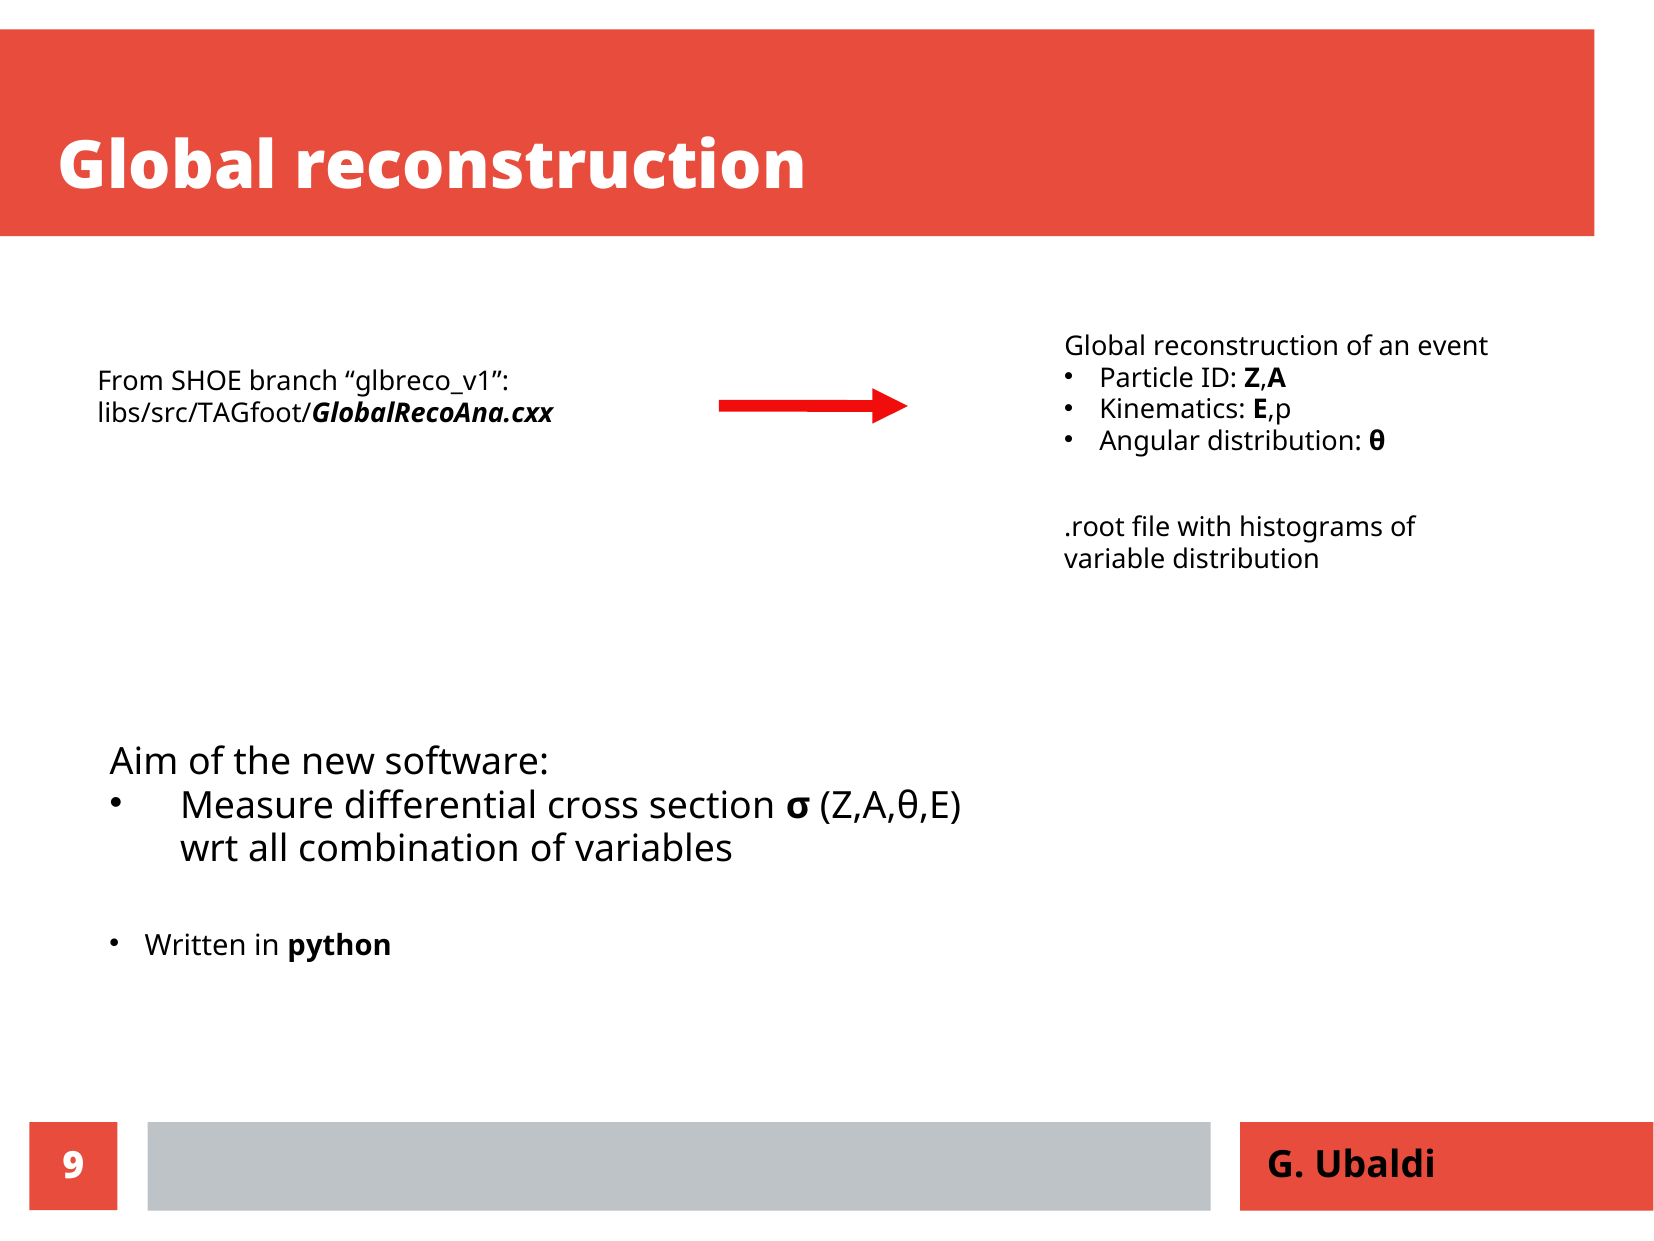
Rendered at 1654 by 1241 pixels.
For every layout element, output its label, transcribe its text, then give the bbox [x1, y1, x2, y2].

text_box Written in python [94, 920, 532, 1004]
text_box G. Ubaldi [1252, 1133, 1475, 1193]
text_box Global reconstruction [57, 47, 1592, 205]
text_box Aim of the new software: Measure differential cross section σ (Z,A,θ,E) wrt all combination of variables [94, 732, 1081, 878]
text_box From SHOE branch “glbreco_v1”: libs/src/TAGfoot/GlobalRecoAna.cxx [82, 357, 625, 437]
text_box .root file with histograms of variable distribution [1049, 503, 1451, 615]
text_box Global reconstruction of an event Particle ID: Z,A Kinematics: E,p Angular distribution: θ [1049, 322, 1531, 465]
